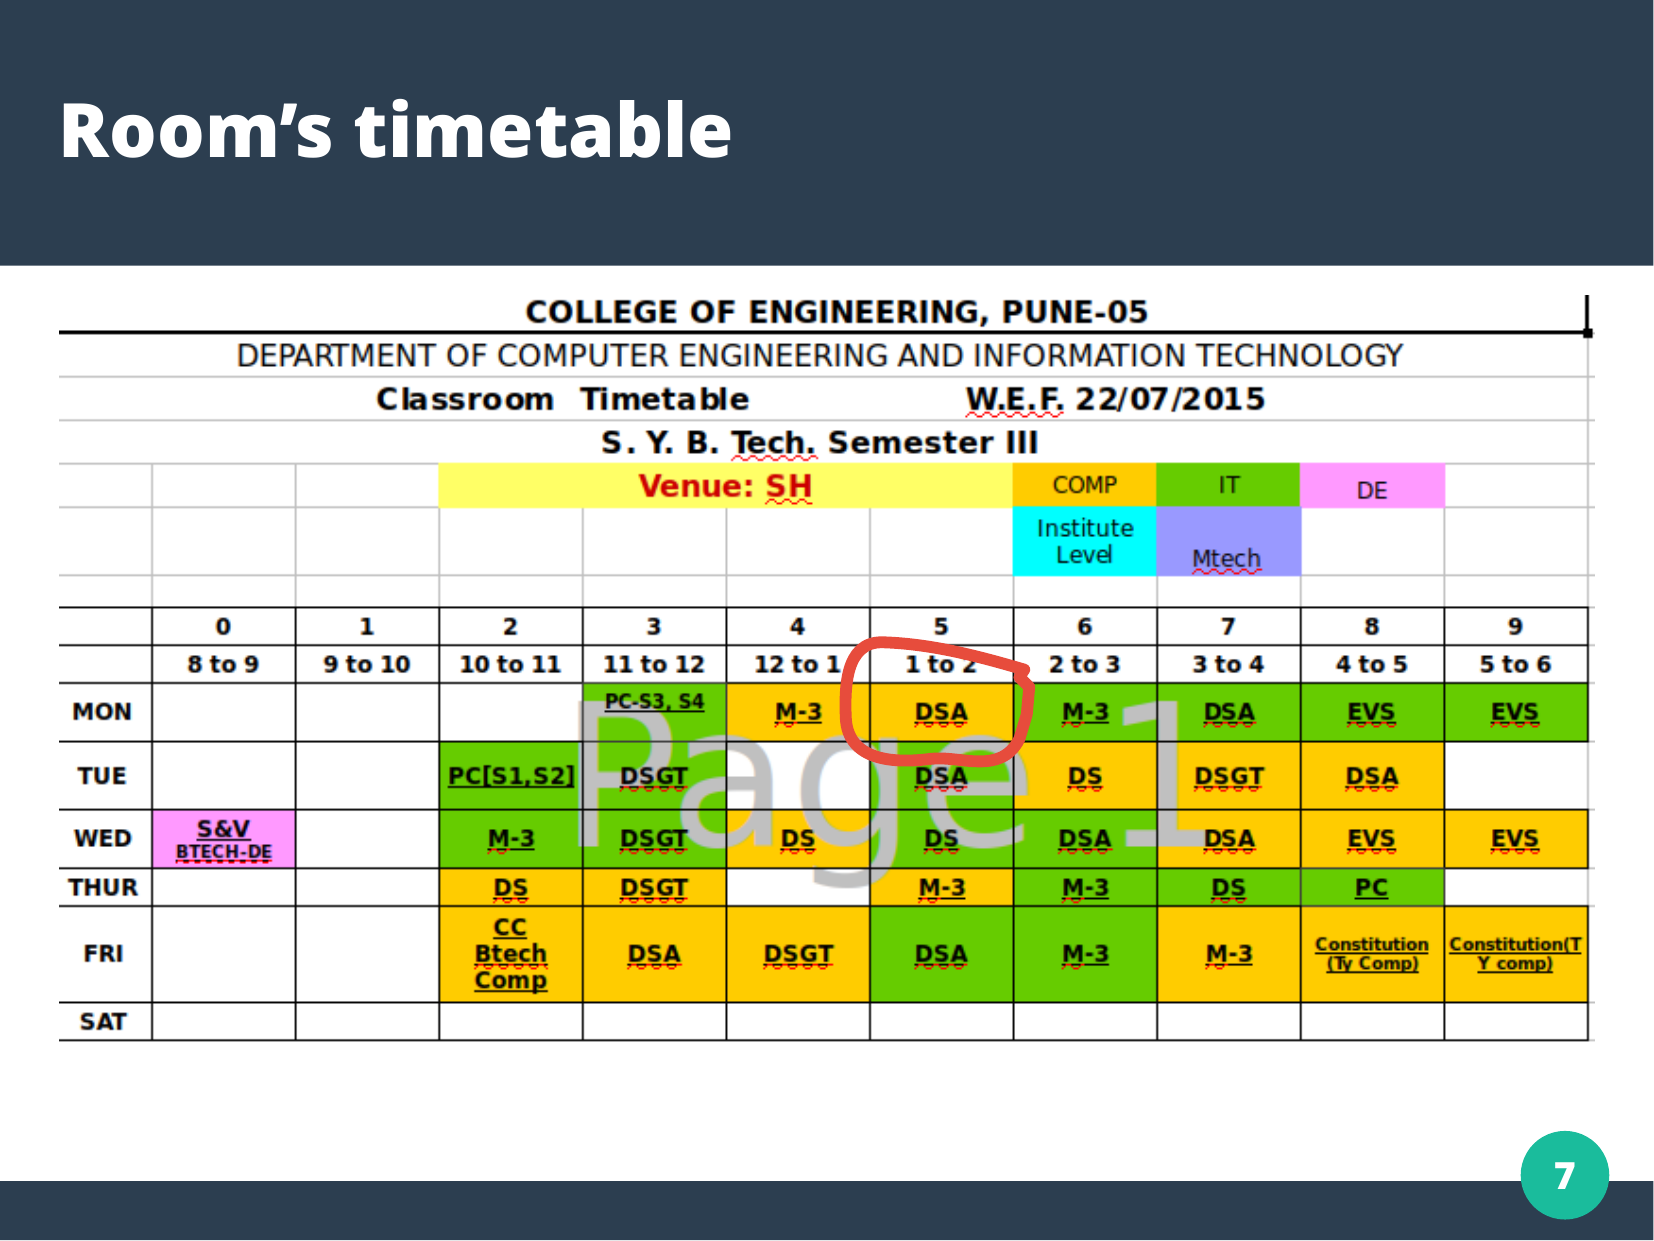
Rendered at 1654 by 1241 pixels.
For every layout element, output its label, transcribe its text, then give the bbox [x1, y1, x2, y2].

picture [59, 295, 1595, 1053]
title Room’s timetable [59, 49, 1595, 207]
